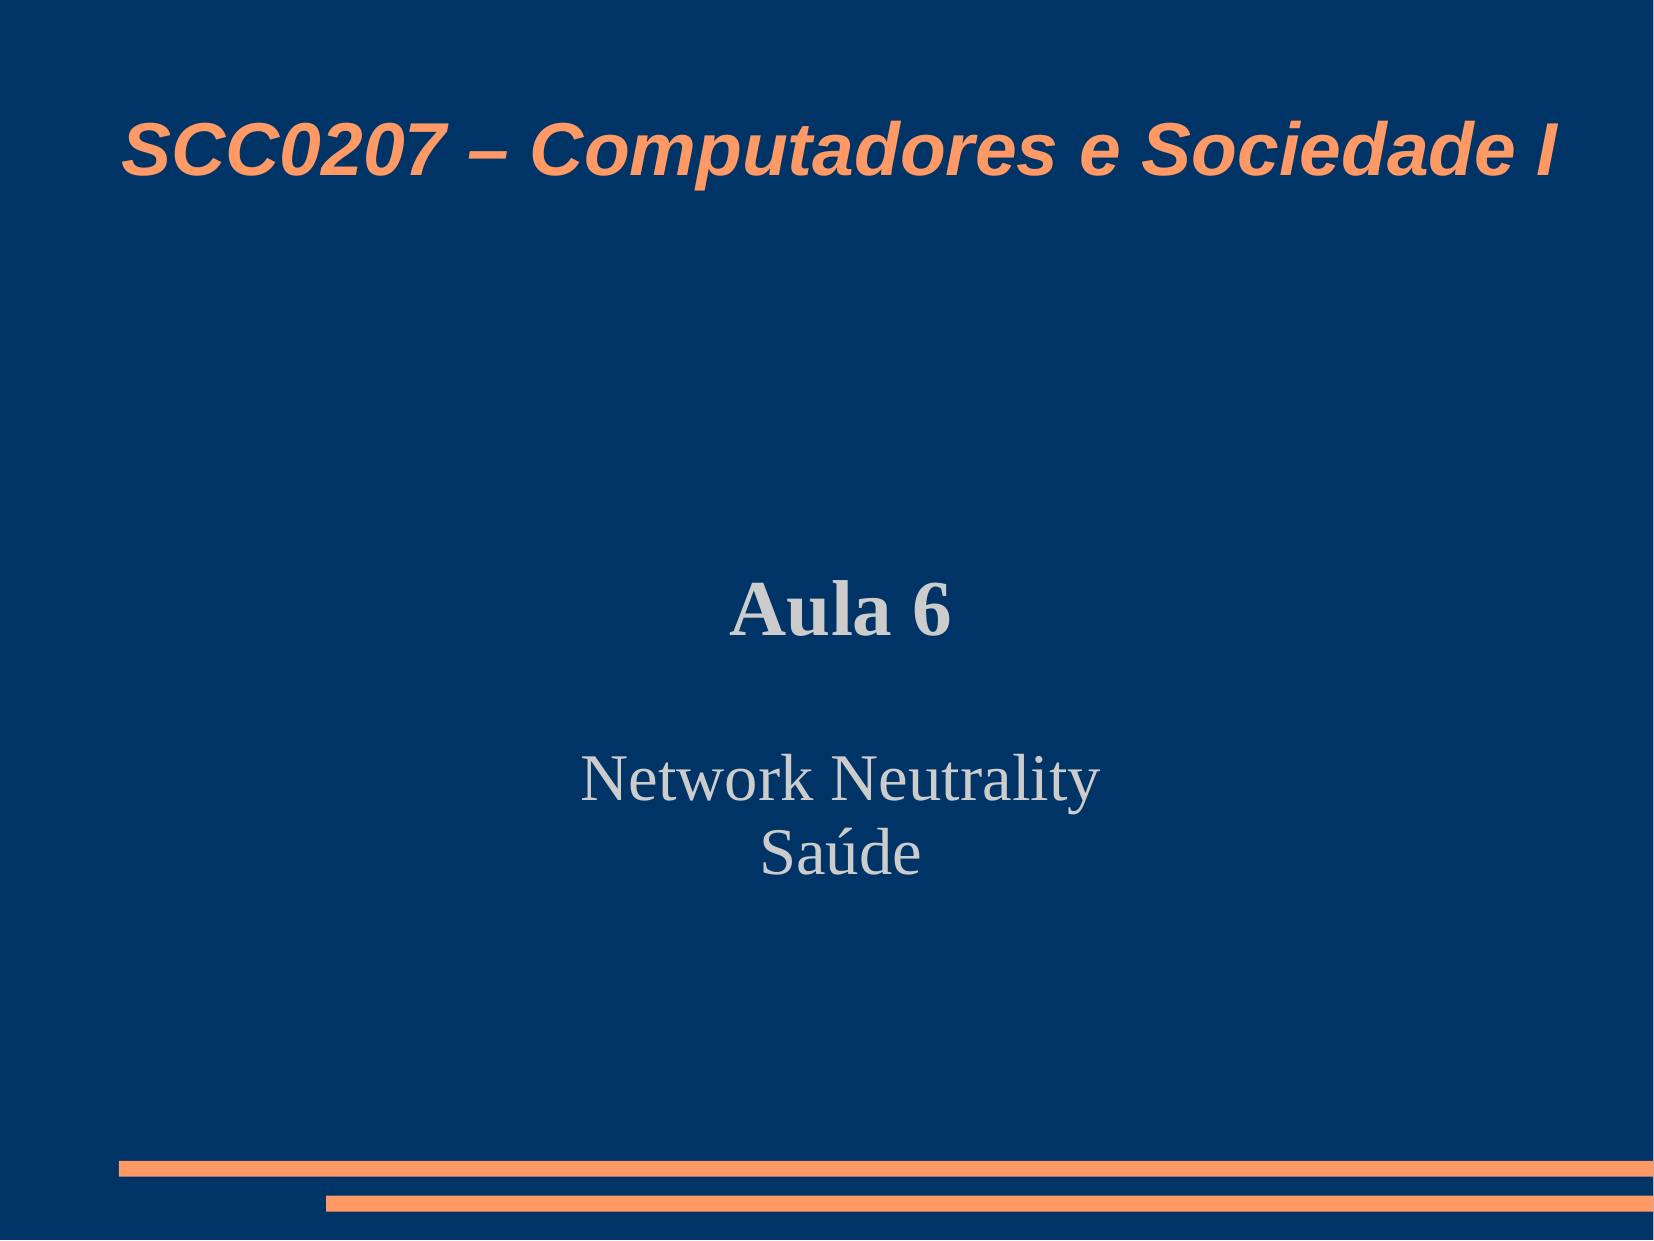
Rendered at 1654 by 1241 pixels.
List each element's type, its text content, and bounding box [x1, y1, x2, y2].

subtitle Aula 6 Network Neutrality Saúde [121, 329, 1561, 1125]
title SCC0207 – Computadores e Sociedade I [121, 46, 1595, 254]
